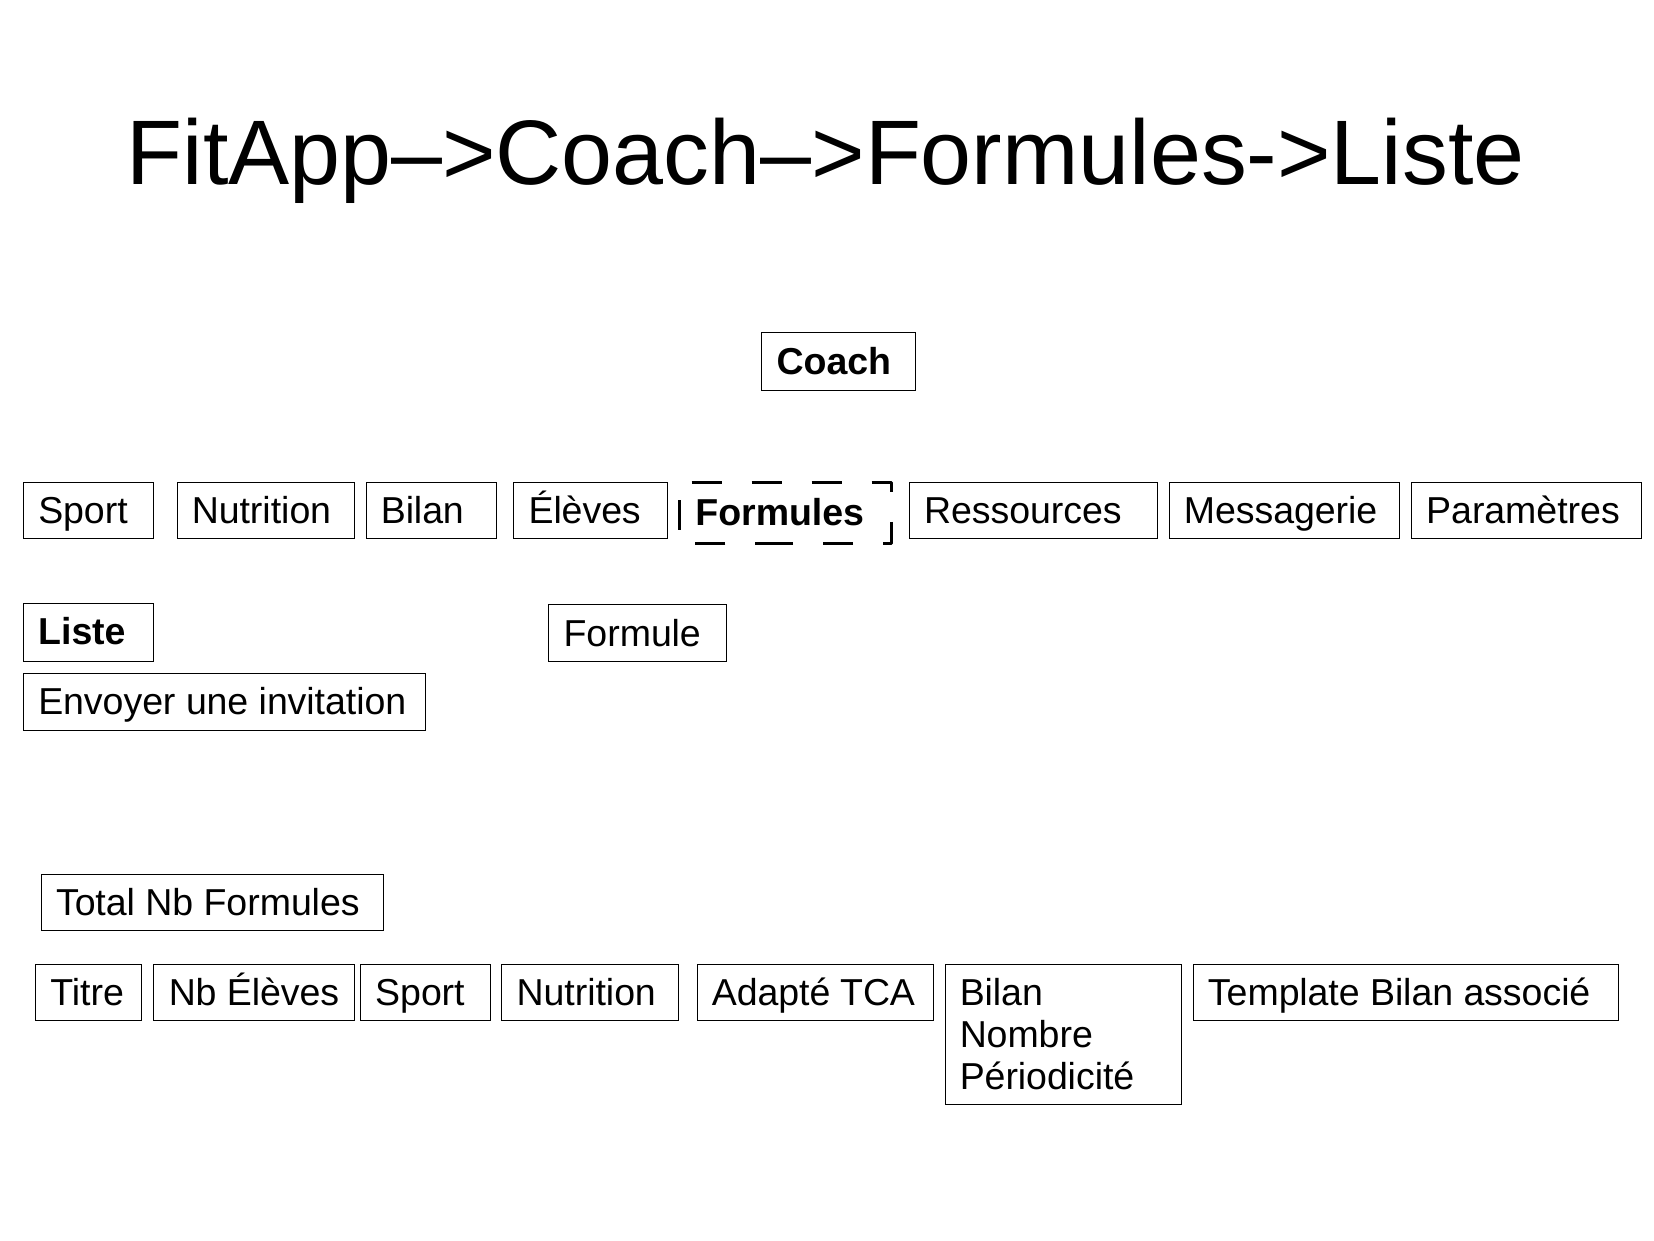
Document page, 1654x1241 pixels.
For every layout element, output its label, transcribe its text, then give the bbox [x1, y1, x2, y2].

text_box Bilan [366, 482, 497, 539]
text_box Ressources [909, 482, 1158, 539]
text_box Nutrition [501, 964, 679, 1021]
text_box Titre [35, 964, 142, 1021]
text_box Sport [23, 482, 154, 539]
text_box Bilan Nombre Périodicité [945, 964, 1182, 1105]
text_box Élèves [513, 482, 668, 539]
text_box Adapté TCA [697, 964, 934, 1021]
title FitApp–>Coach–>Formules->Liste [82, 49, 1571, 257]
text_box Formules [679, 482, 892, 544]
text_box Paramètres [1411, 482, 1642, 539]
text_box Sport [360, 964, 491, 1021]
text_box Nutrition [177, 482, 355, 539]
text_box Total Nb Formules [41, 874, 384, 931]
text_box Envoyer une invitation [23, 673, 426, 731]
text_box Messagerie [1169, 482, 1400, 539]
text_box Formule [548, 604, 727, 662]
text_box Coach [761, 332, 916, 391]
text_box Liste [23, 603, 154, 662]
text_box Nb Élèves [153, 964, 355, 1021]
text_box Template Bilan associé [1193, 964, 1619, 1021]
